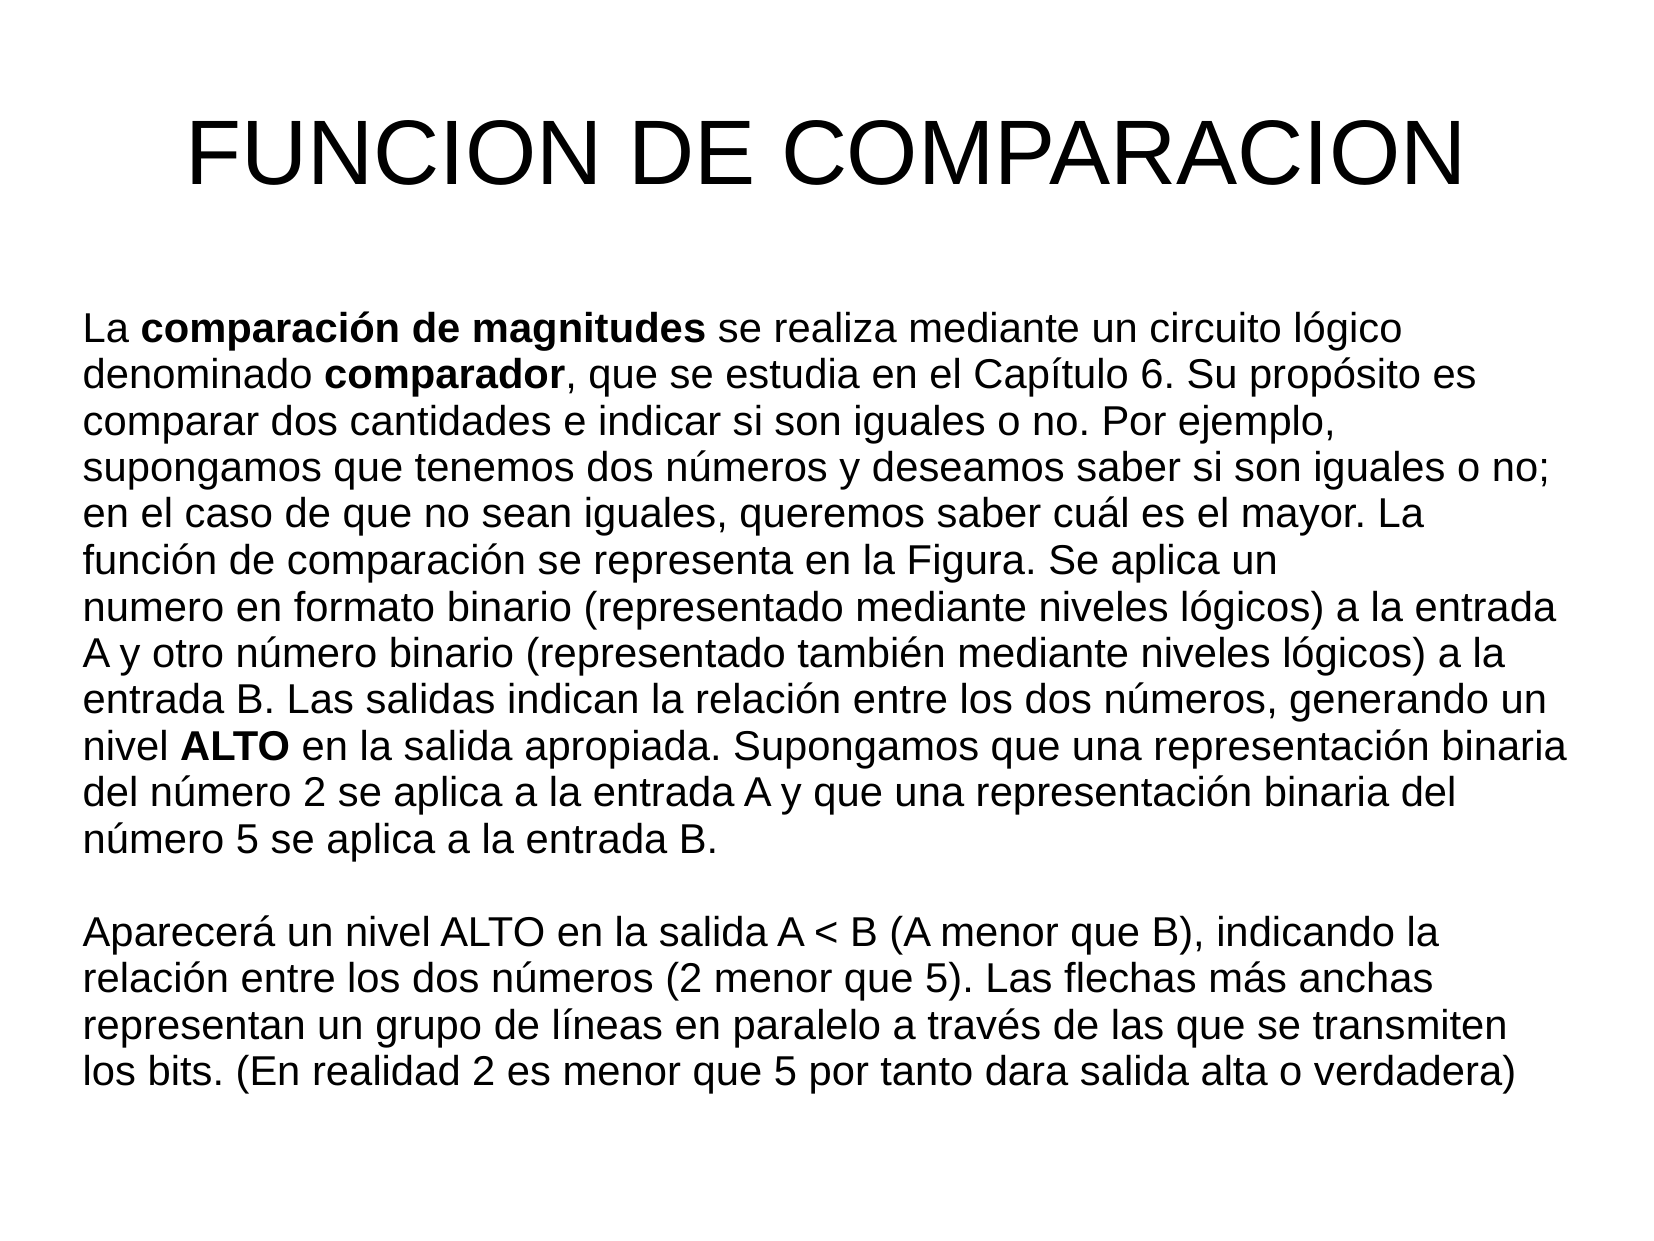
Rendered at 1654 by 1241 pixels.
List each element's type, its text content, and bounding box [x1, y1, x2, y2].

subtitle La comparación de magnitudes se realiza mediante un circuito lógico denominado comparador, que se estudia en el Capítulo 6. Su propósito es comparar dos cantidades e indicar si son iguales o no. Por ejemplo, supongamos que tenemos dos números y deseamos saber si son iguales o no; en el caso de que no sean iguales, queremos saber cuál es el mayor. La función de comparación se representa en la Figura. Se aplica un numero en formato binario (representado mediante niveles lógicos) a la entrada A y otro número binario (representado también mediante niveles lógicos) a la entrada B. Las salidas indican la relación entre los dos números, generando un nivel ALTO en la salida apropiada. Supongamos que una representación binaria del número 2 se aplica a la entrada A y que una representación binaria del número 5 se aplica a la entrada B. Aparecerá un nivel ALTO en la salida A < B (A menor que B), indicando la relación entre los dos números (2 menor que 5). Las flechas más anchas representan un grupo de líneas en paralelo a través de las que se transmiten los bits. (En realidad 2 es menor que 5 por tanto dara salida alta o verdadera) [82, 290, 1571, 1109]
title FUNCION DE COMPARACION [82, 49, 1571, 257]
